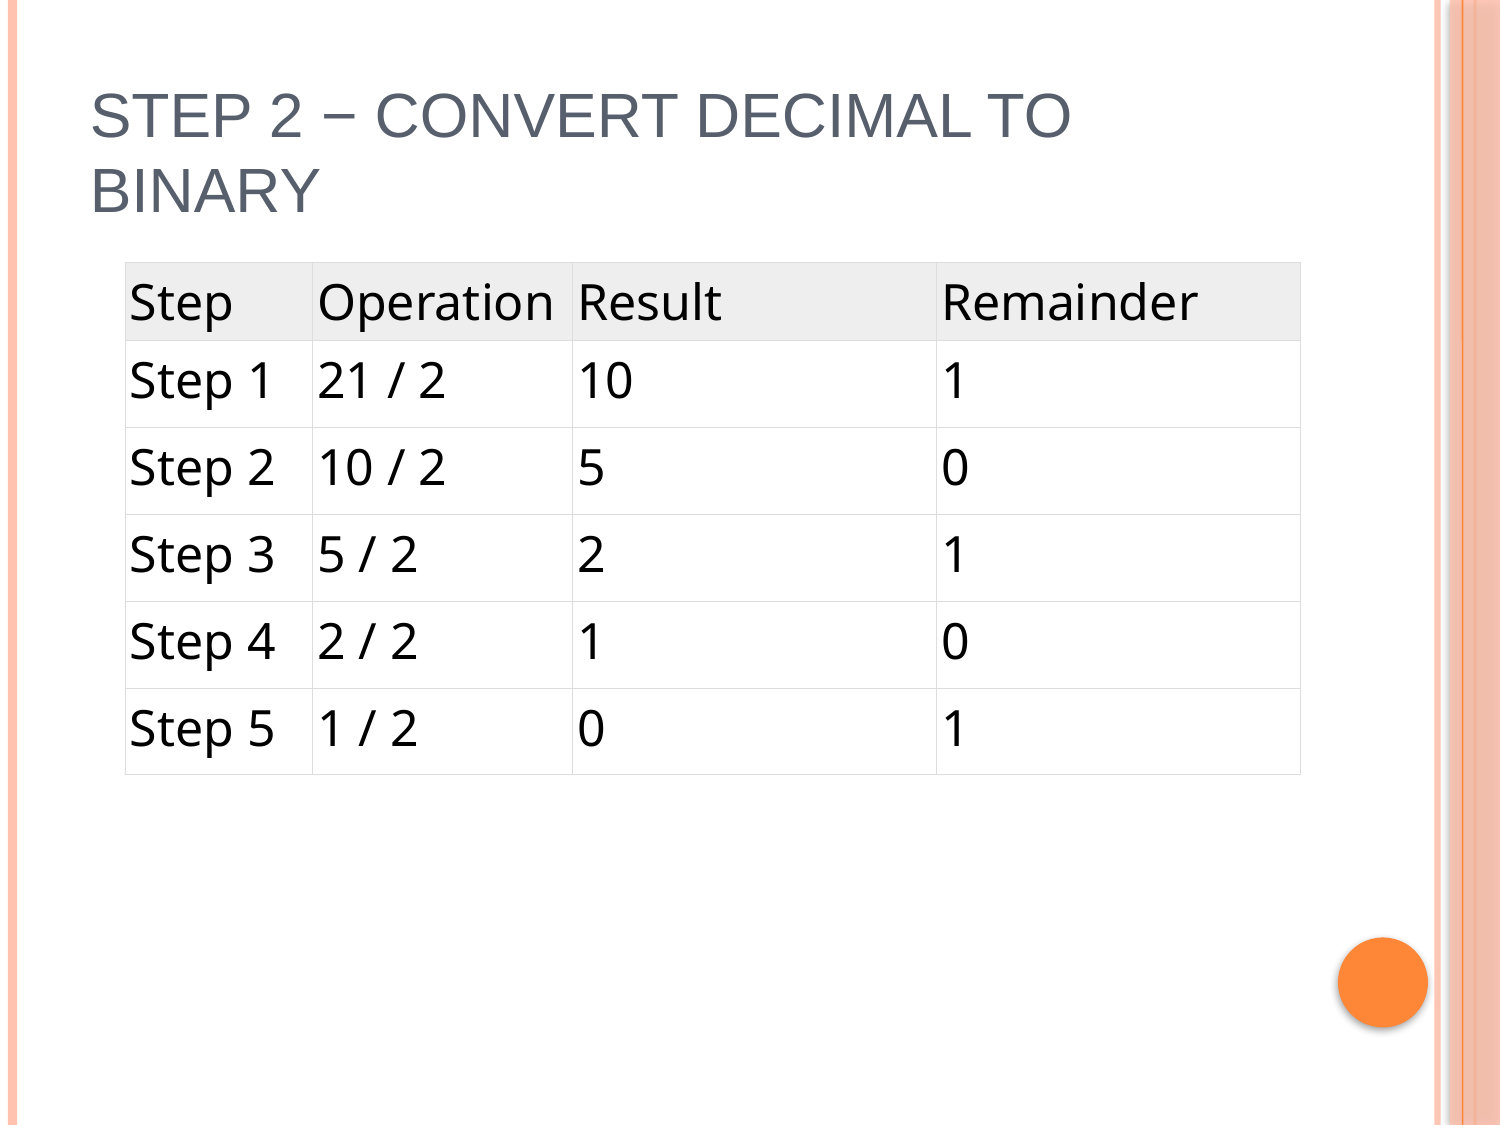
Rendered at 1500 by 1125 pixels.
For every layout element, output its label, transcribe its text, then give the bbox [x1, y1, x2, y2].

table_cell 1 [937, 341, 1300, 427]
table_cell 1 [573, 602, 936, 688]
table_cell 2 / 2 [313, 602, 572, 688]
table_header Remainder [937, 263, 1300, 340]
table_cell 5 [573, 428, 936, 514]
table_cell Step 4 [126, 602, 312, 688]
table_header Step [126, 263, 312, 340]
table_cell 0 [937, 428, 1300, 514]
table_cell 1 [937, 689, 1300, 774]
table_cell 10 [573, 341, 936, 427]
title Step 2 − Convert Decimal to Binary [75, 45, 1300, 233]
table_cell 0 [937, 602, 1300, 688]
table_cell 5 / 2 [313, 515, 572, 601]
table_header Result [573, 263, 936, 340]
table_cell 2 [573, 515, 936, 601]
table_cell 0 [573, 689, 936, 774]
table_cell Step 5 [126, 689, 312, 774]
table_cell Step 2 [126, 428, 312, 514]
table_cell 10 / 2 [313, 428, 572, 514]
table_cell Step 1 [126, 341, 312, 427]
table_cell 21 / 2 [313, 341, 572, 427]
table_cell Step 3 [126, 515, 312, 601]
table_header Operation [313, 263, 572, 340]
table_cell 1 [937, 515, 1300, 601]
table_cell 1 / 2 [313, 689, 572, 774]
